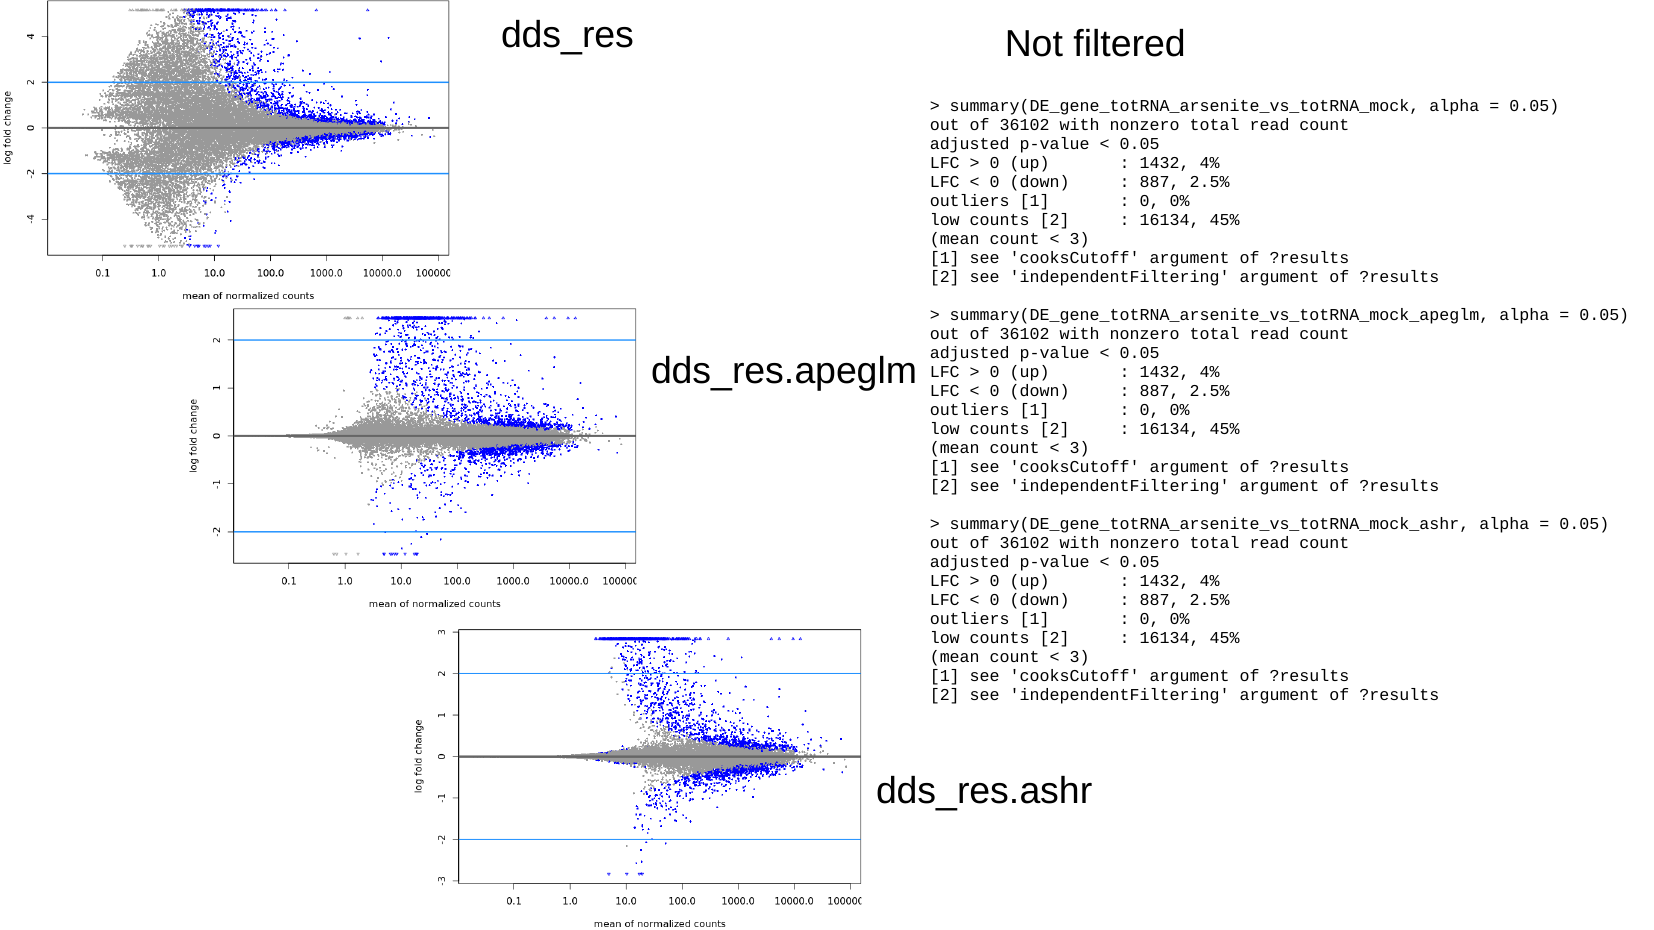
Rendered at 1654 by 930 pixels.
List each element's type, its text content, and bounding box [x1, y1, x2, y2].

picture [0, 0, 451, 302]
text_box > summary(DE_gene_totRNA_arsenite_vs_totRNA_mock, alpha = 0.05) out of 36102 with nonzero total read count adjusted p-value < 0.05 LFC > 0 (up) : 1432, 4% LFC < 0 (down) : 887, 2.5% outliers [1] : 0, 0% low counts [2] : 16134, 45% (mean count < 3) [1] see 'cooksCutoff' argument of ?results [2] see 'independentFiltering' argument of ?results > summary(DE_gene_totRNA_arsenite_vs_totRNA_mock_apeglm, alpha = 0.05) out of 36102 with nonzero total read count adjusted p-value < 0.05 LFC > 0 (up) : 1432, 4% LFC < 0 (down) : 887, 2.5% outliers [1] : 0, 0% low counts [2] : 16134, 45% (mean count < 3) [1] see 'cooksCutoff' argument of ?results [2] see 'independentFiltering' argument of ?results > summary(DE_gene_totRNA_arsenite_vs_totRNA_mock_ashr, alpha = 0.05) out of 36102 with nonzero total read count adjusted p-value < 0.05 LFC > 0 (up) : 1432, 4% LFC < 0 (down) : 887, 2.5% outliers [1] : 0, 0% low counts [2] : 16134, 45% (mean count < 3) [1] see 'cooksCutoff' argument of ?results [2] see 'independentFiltering' argument of ?results [915, 90, 1651, 736]
picture [411, 628, 862, 930]
picture [186, 307, 637, 610]
text_box Not filtered [990, 15, 1501, 72]
text_box dds_res dds_res.apeglm dds_res.ashr [486, 6, 1117, 861]
